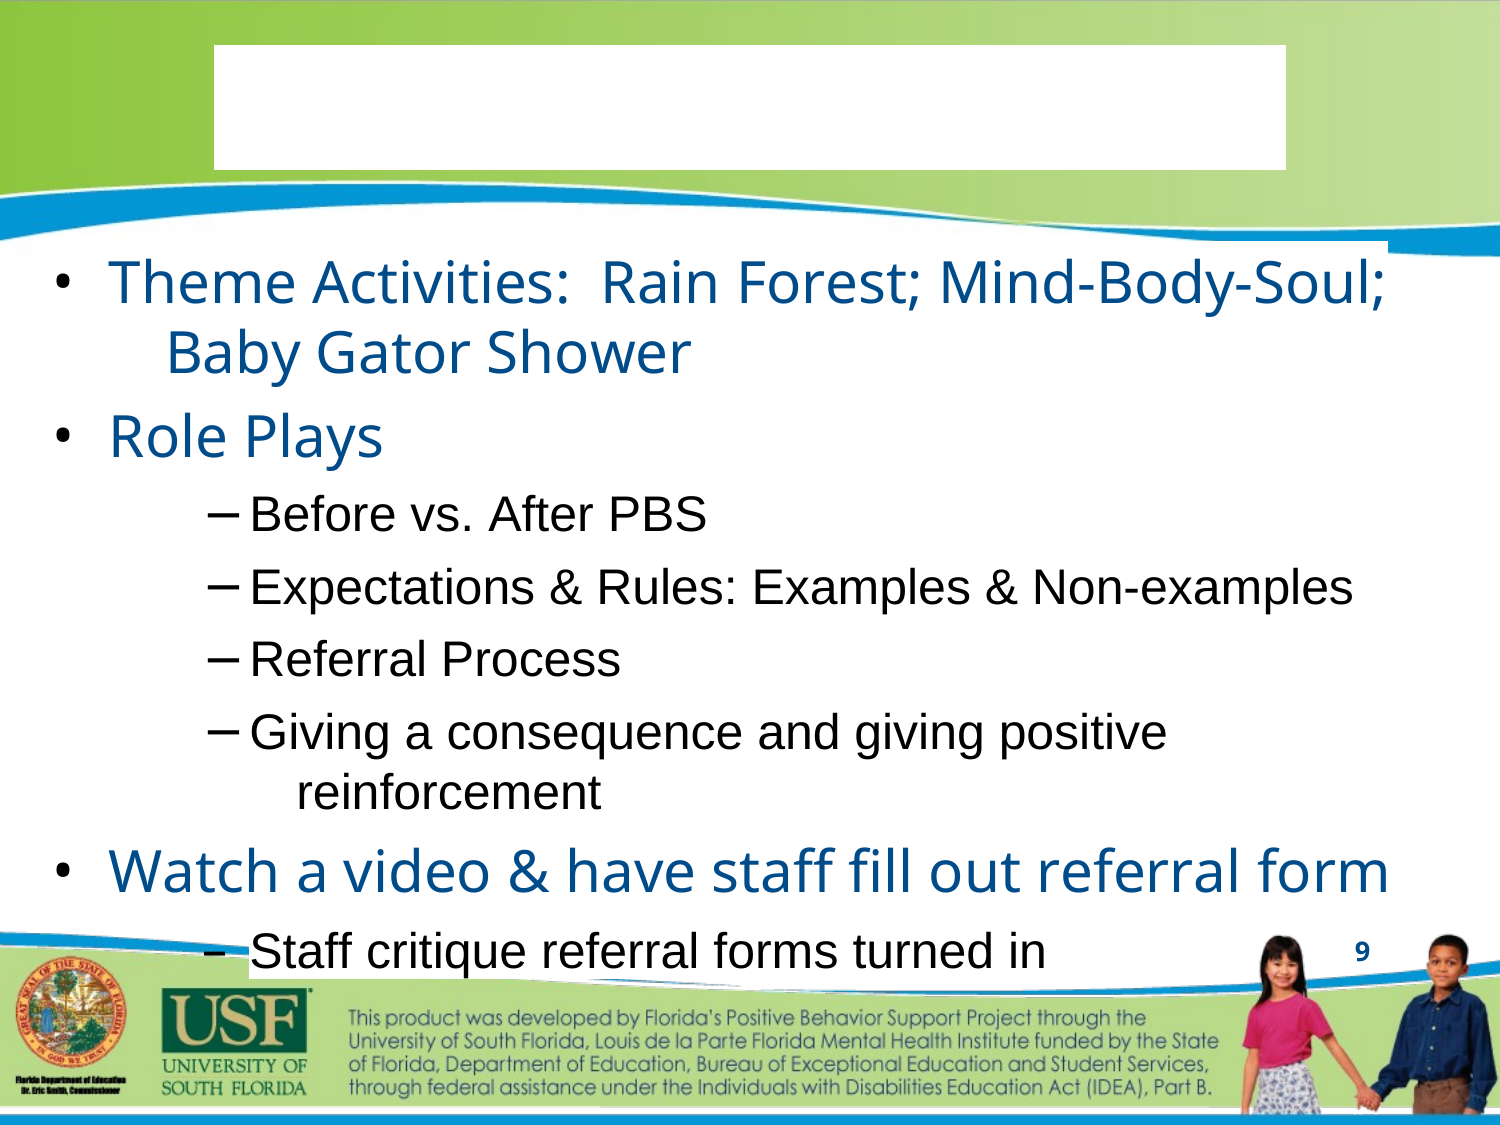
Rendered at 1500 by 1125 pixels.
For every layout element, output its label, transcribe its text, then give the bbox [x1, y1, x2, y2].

list Theme Activities: Rain Forest; Mind-Body-Soul; Baby Gator Shower Role Plays Before vs. After PBS Expectations & Rules: Examples & Non-examples Referral Process Giving a consequence and giving positive reinforcement Watch a video & have staff fill out referral form Staff critique referral forms turned in [37, 237, 1463, 1013]
title Creative Kick-Off Ideas [75, 24, 1426, 188]
picture [0, 0, 1500, 258]
picture [0, 928, 1500, 1116]
picture [0, 928, 37, 934]
